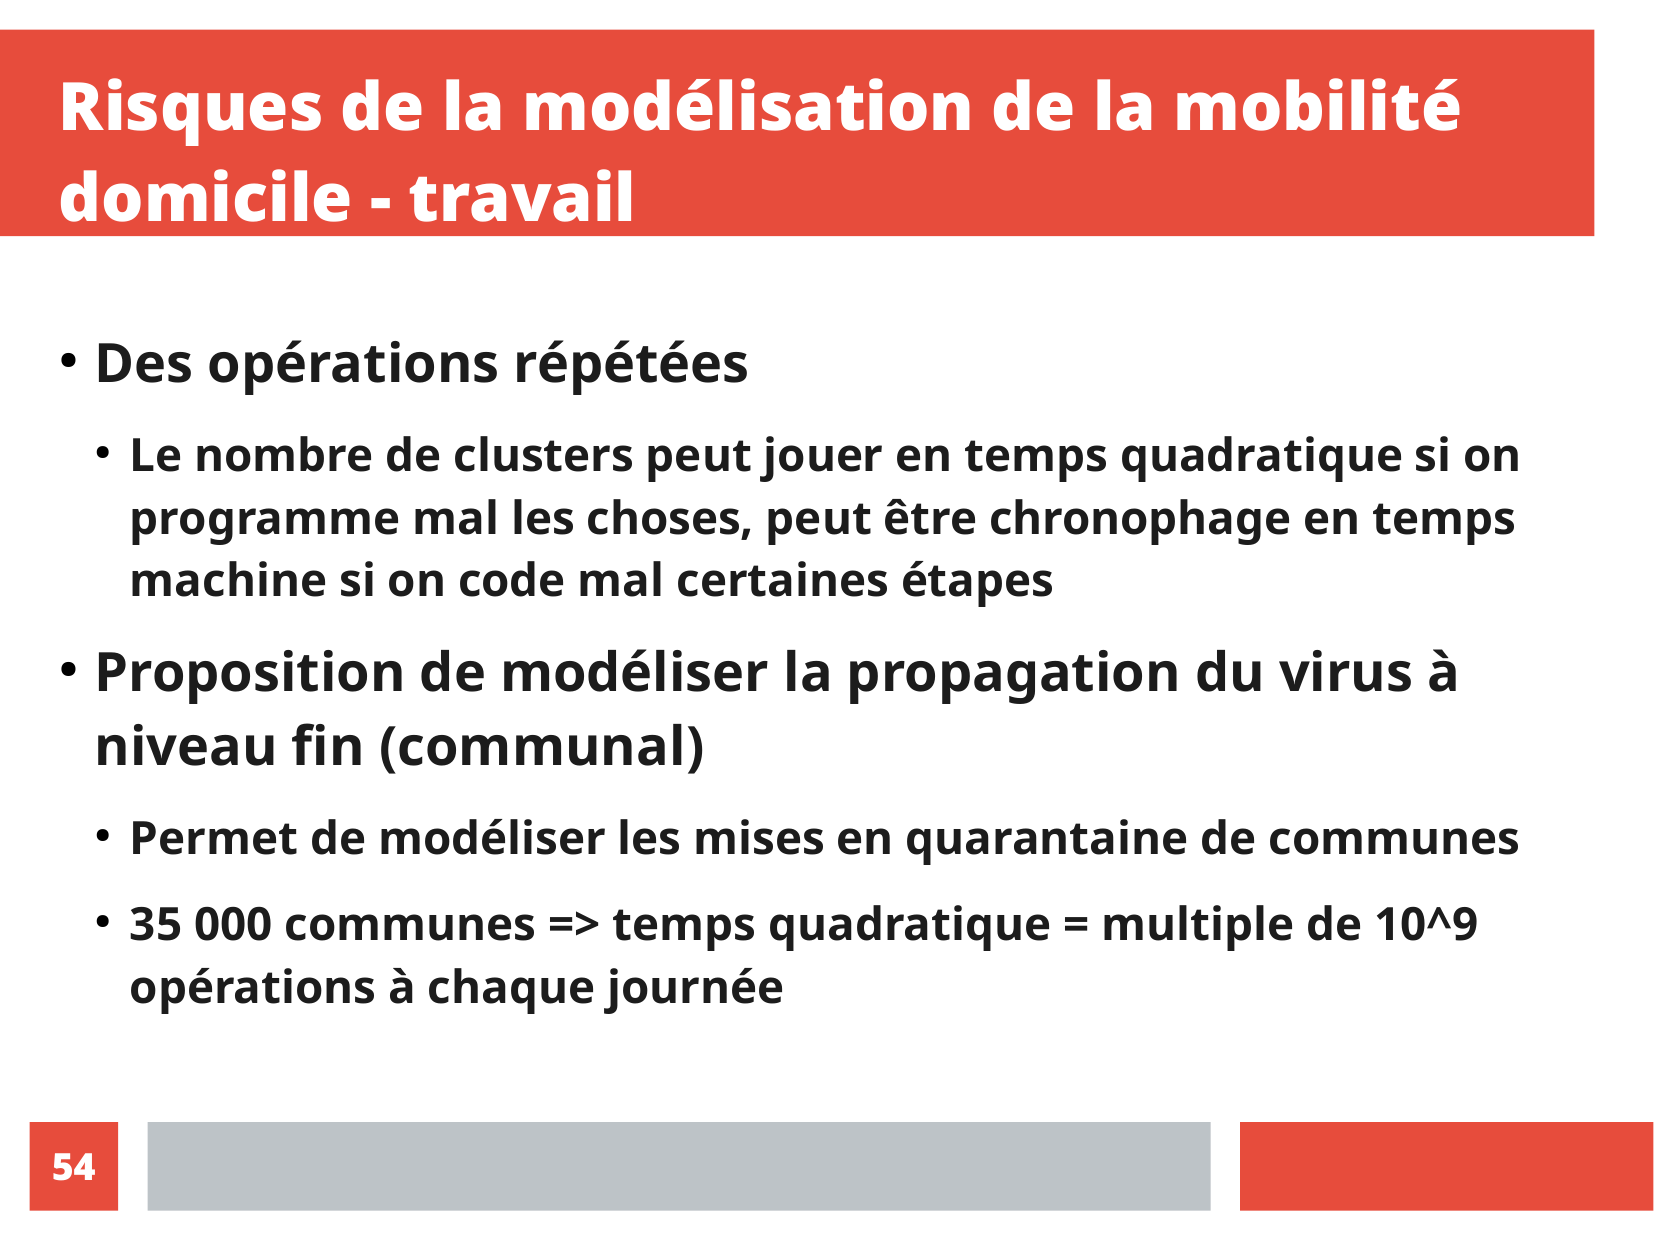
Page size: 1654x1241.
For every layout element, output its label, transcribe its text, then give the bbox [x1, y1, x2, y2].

title Risques de la modélisation de la mobilité domicile - travail [59, 59, 1595, 207]
list Des opérations répétées Le nombre de clusters peut jouer en temps quadratique si on programme mal les choses, peut être chronophage en temps machine si on code mal certaines étapes Proposition de modéliser la propagation du virus à niveau fin (communal) Permet de modéliser les mises en quarantaine de communes 35 000 communes => temps quadratique = multiple de 10^9 opérations à chaque journée [59, 324, 1565, 1093]
